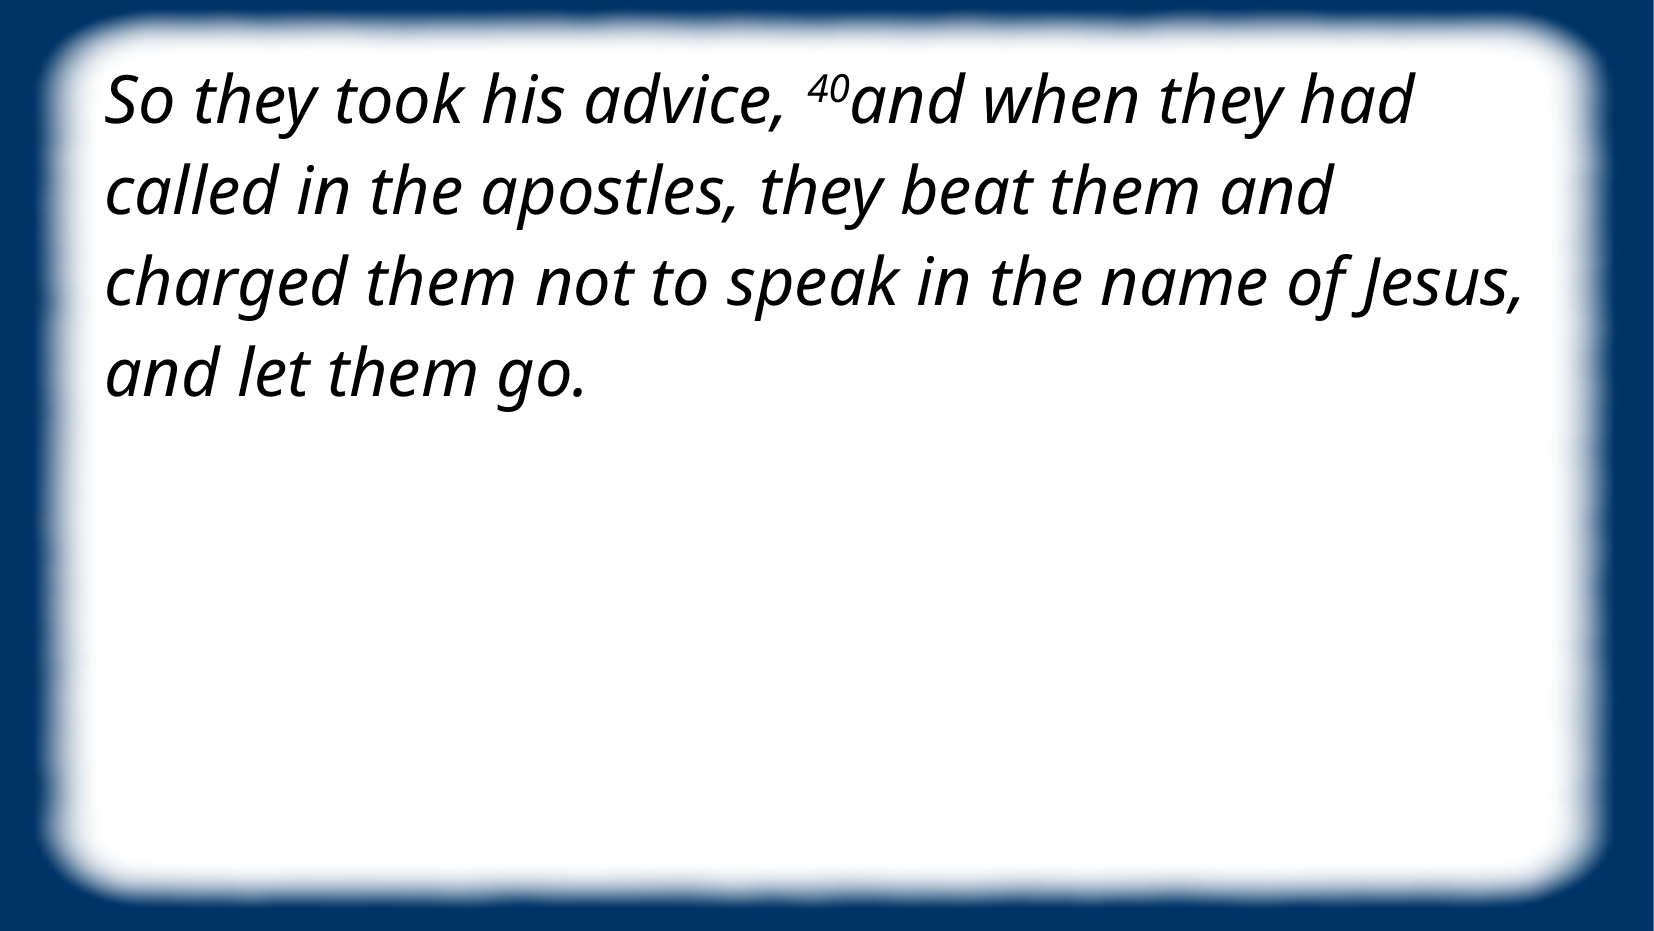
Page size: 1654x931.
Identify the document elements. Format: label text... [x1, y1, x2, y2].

text_box So they took his advice, 40and when they had called in the apostles, they beat them and charged them not to speak in the name of Jesus, and let them go. [90, 45, 1561, 436]
picture [0, 0, 1654, 931]
